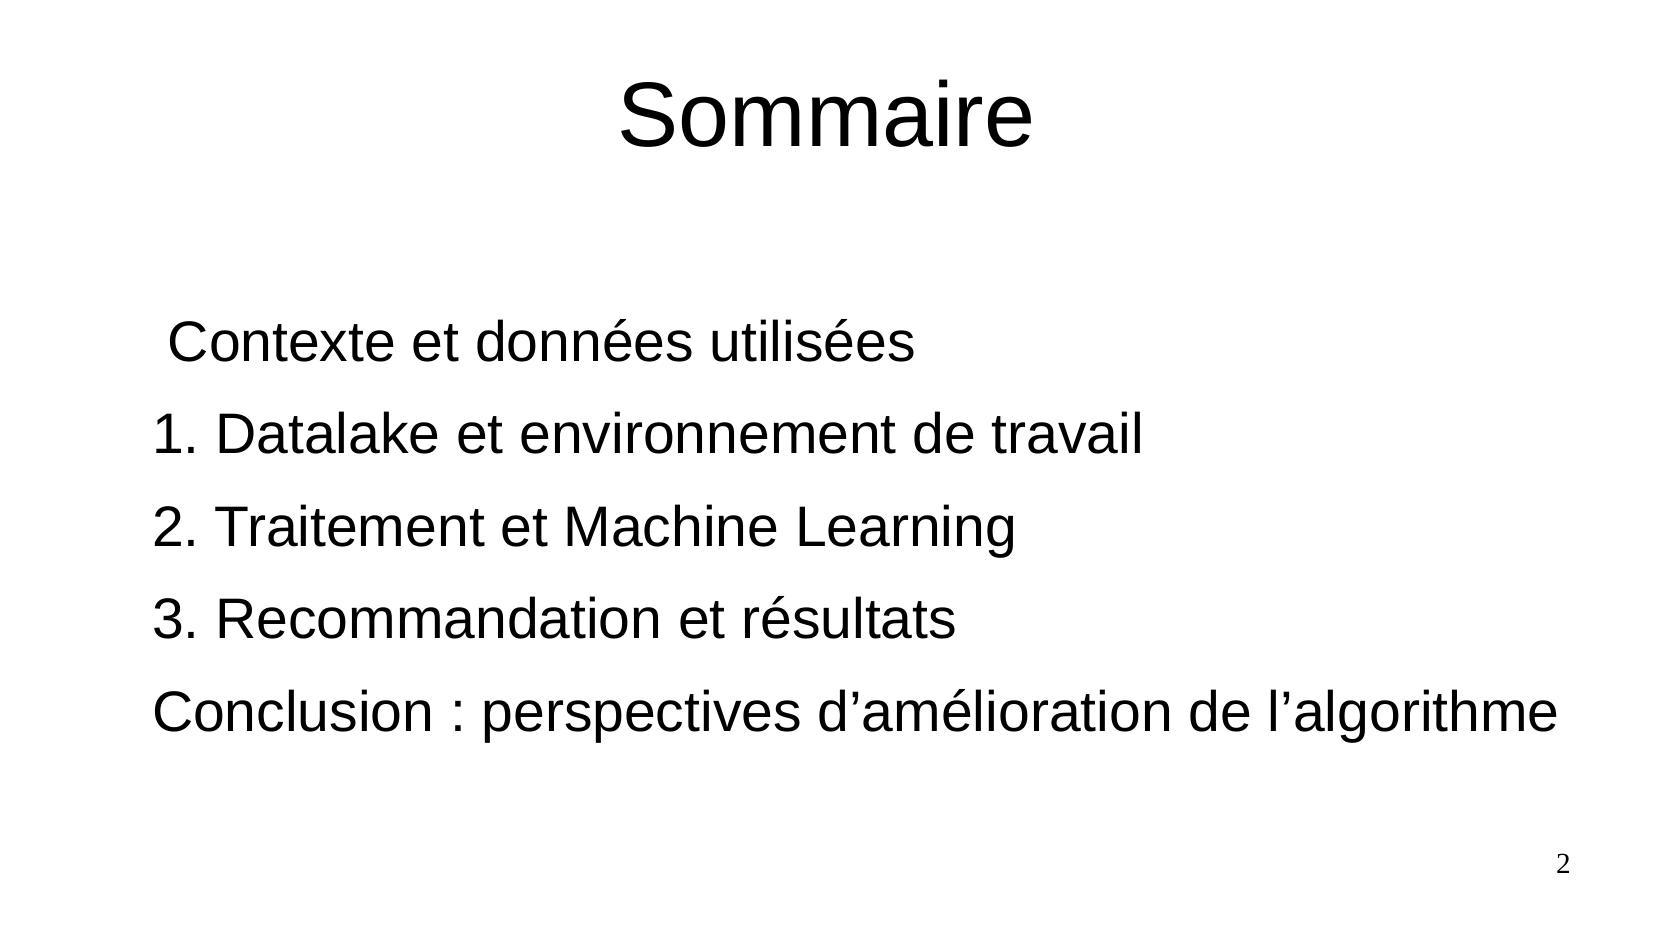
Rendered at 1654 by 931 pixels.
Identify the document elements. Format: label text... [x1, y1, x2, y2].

list Contexte et données utilisées 1. Datalake et environnement de travail 2. Traitement et Machine Learning 3. Recommandation et résultats Conclusion : perspectives d’amélioration de l’algorithme [82, 217, 1571, 758]
title Sommaire [82, 37, 1571, 193]
